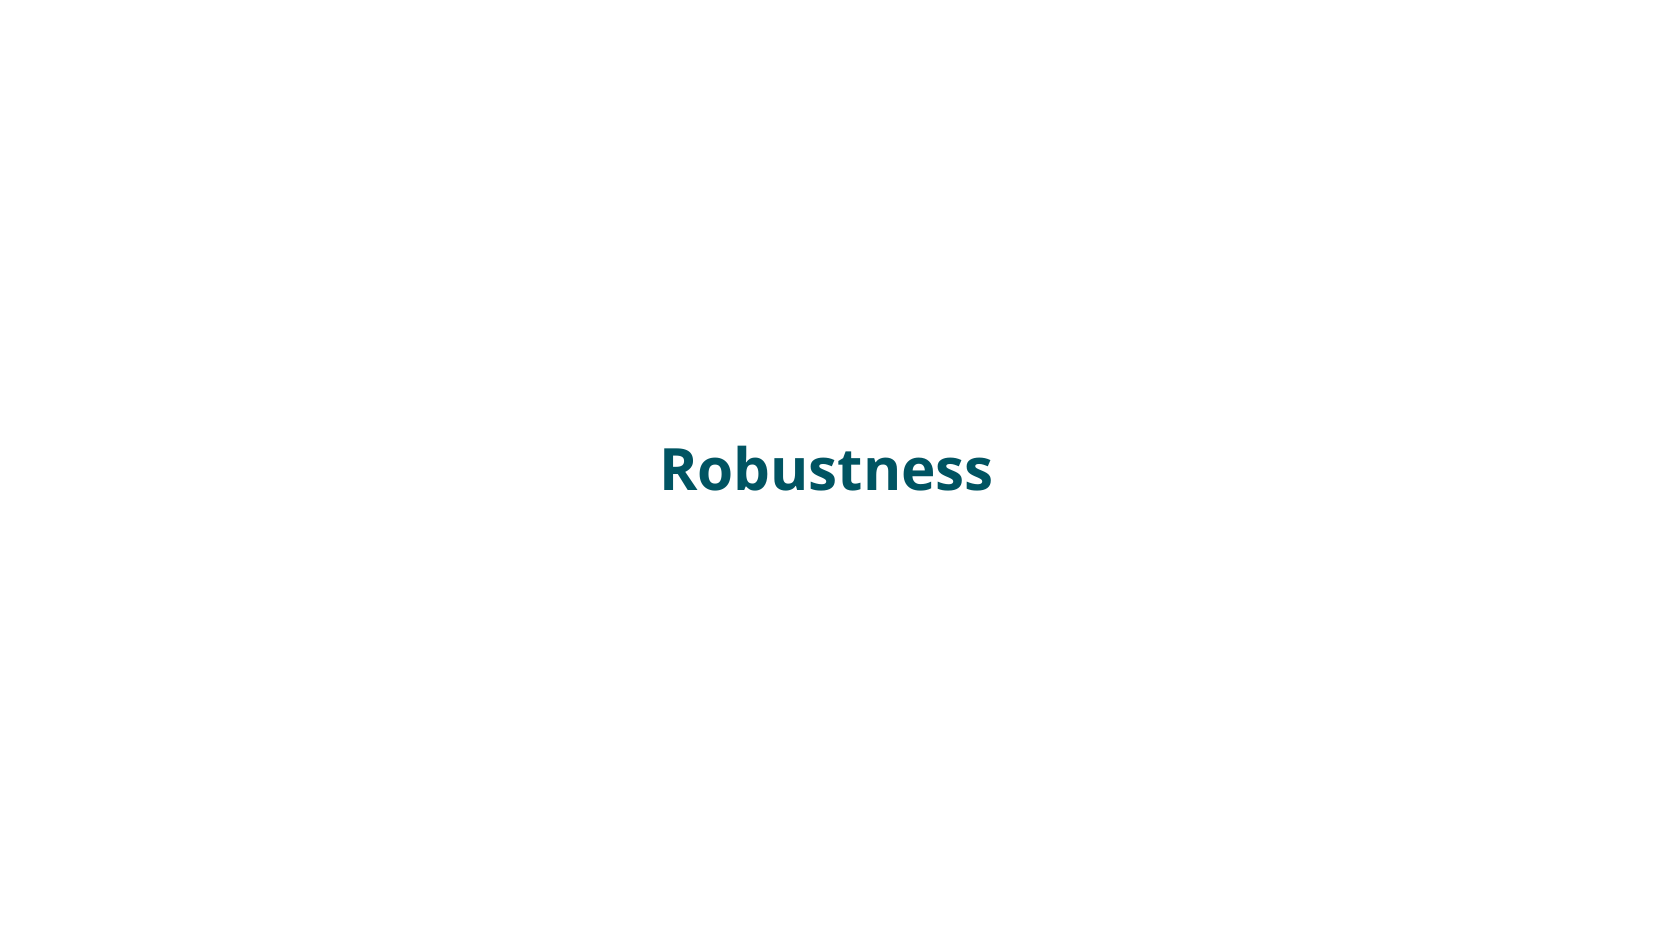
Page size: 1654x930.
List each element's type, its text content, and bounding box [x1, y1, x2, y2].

text_box Robustness [56, 417, 1597, 513]
